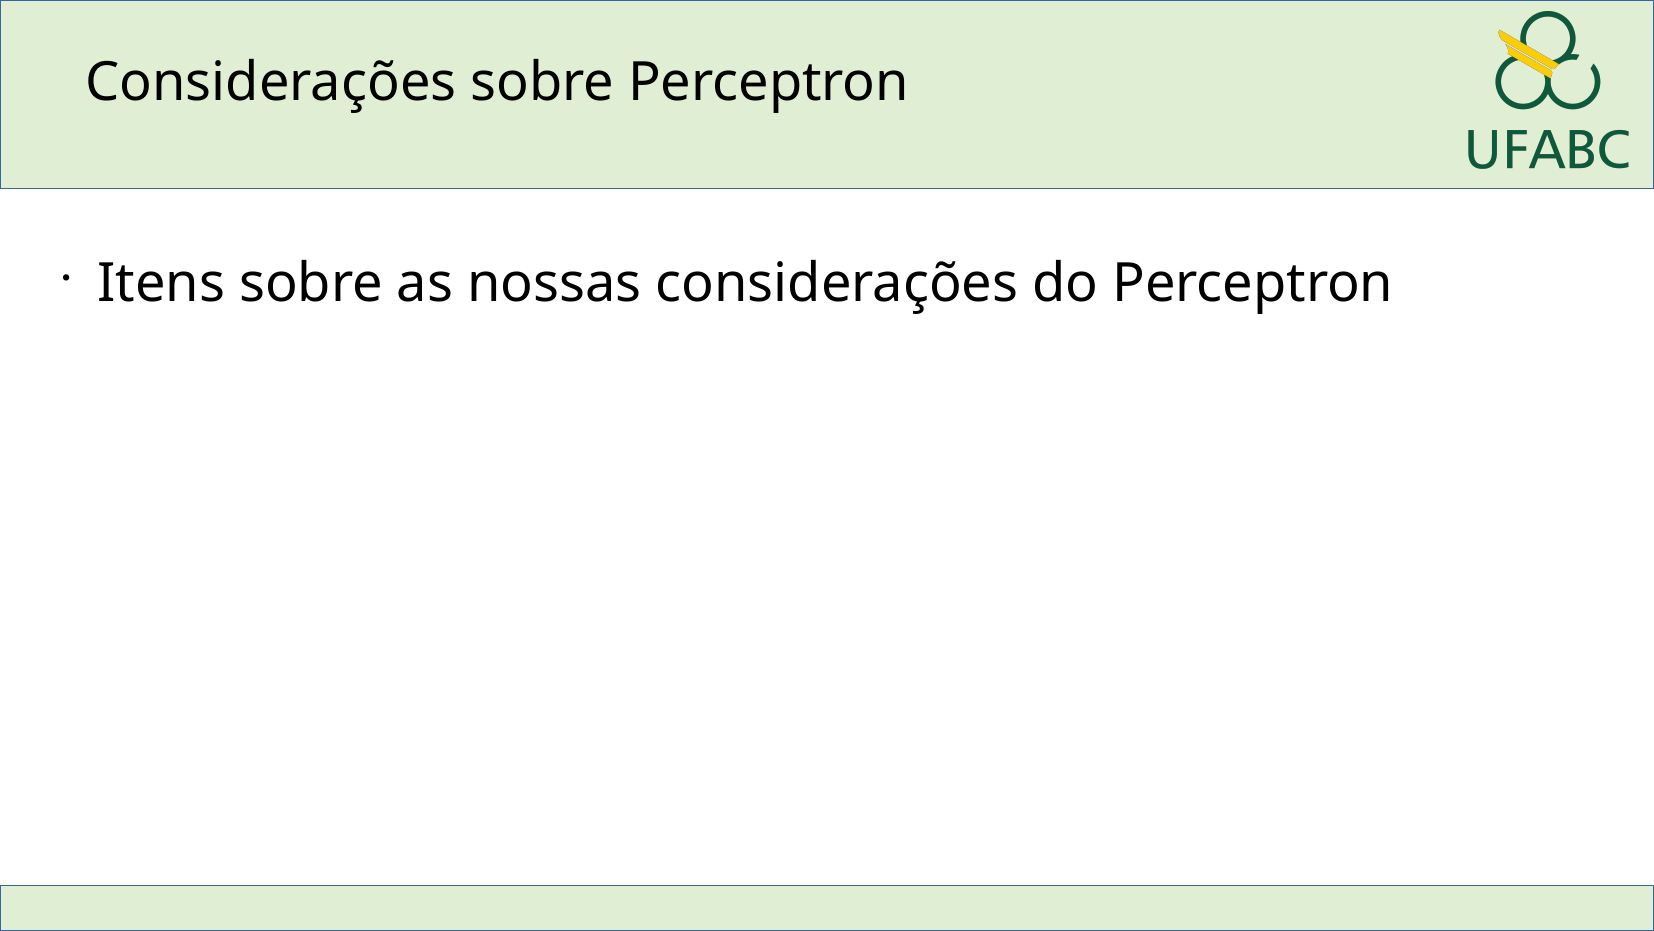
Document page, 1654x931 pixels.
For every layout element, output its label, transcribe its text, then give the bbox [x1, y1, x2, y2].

picture [1464, 11, 1630, 181]
text_box [0, 0, 1654, 189]
text_box Considerações sobre Perceptron [70, 35, 920, 137]
text_box [0, 885, 1654, 931]
text_box Itens sobre as nossas considerações do Perceptron [47, 236, 1548, 733]
